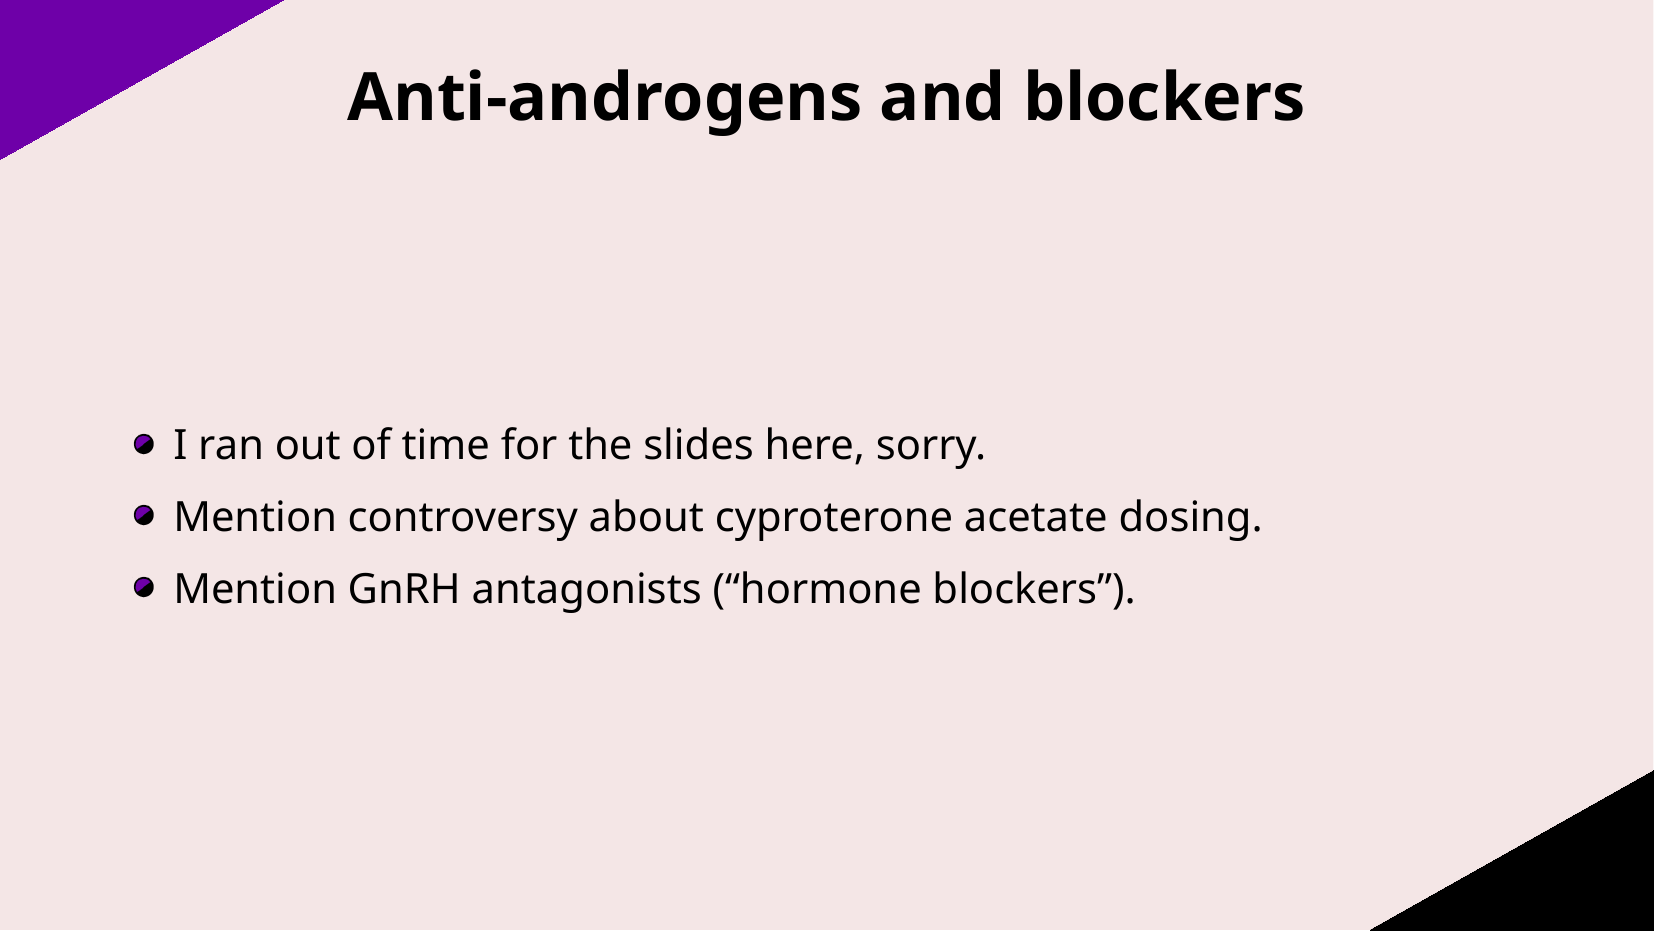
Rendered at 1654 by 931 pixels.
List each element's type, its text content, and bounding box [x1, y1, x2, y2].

subtitle I ran out of time for the slides here, sorry. Mention controversy about cyproterone acetate dosing. Mention GnRH antagonists (“hormone blockers”). [132, 141, 1487, 890]
text_box [0, 0, 284, 160]
text_box [1370, 770, 1654, 931]
title Anti-androgens and blockers [82, 35, 1571, 154]
